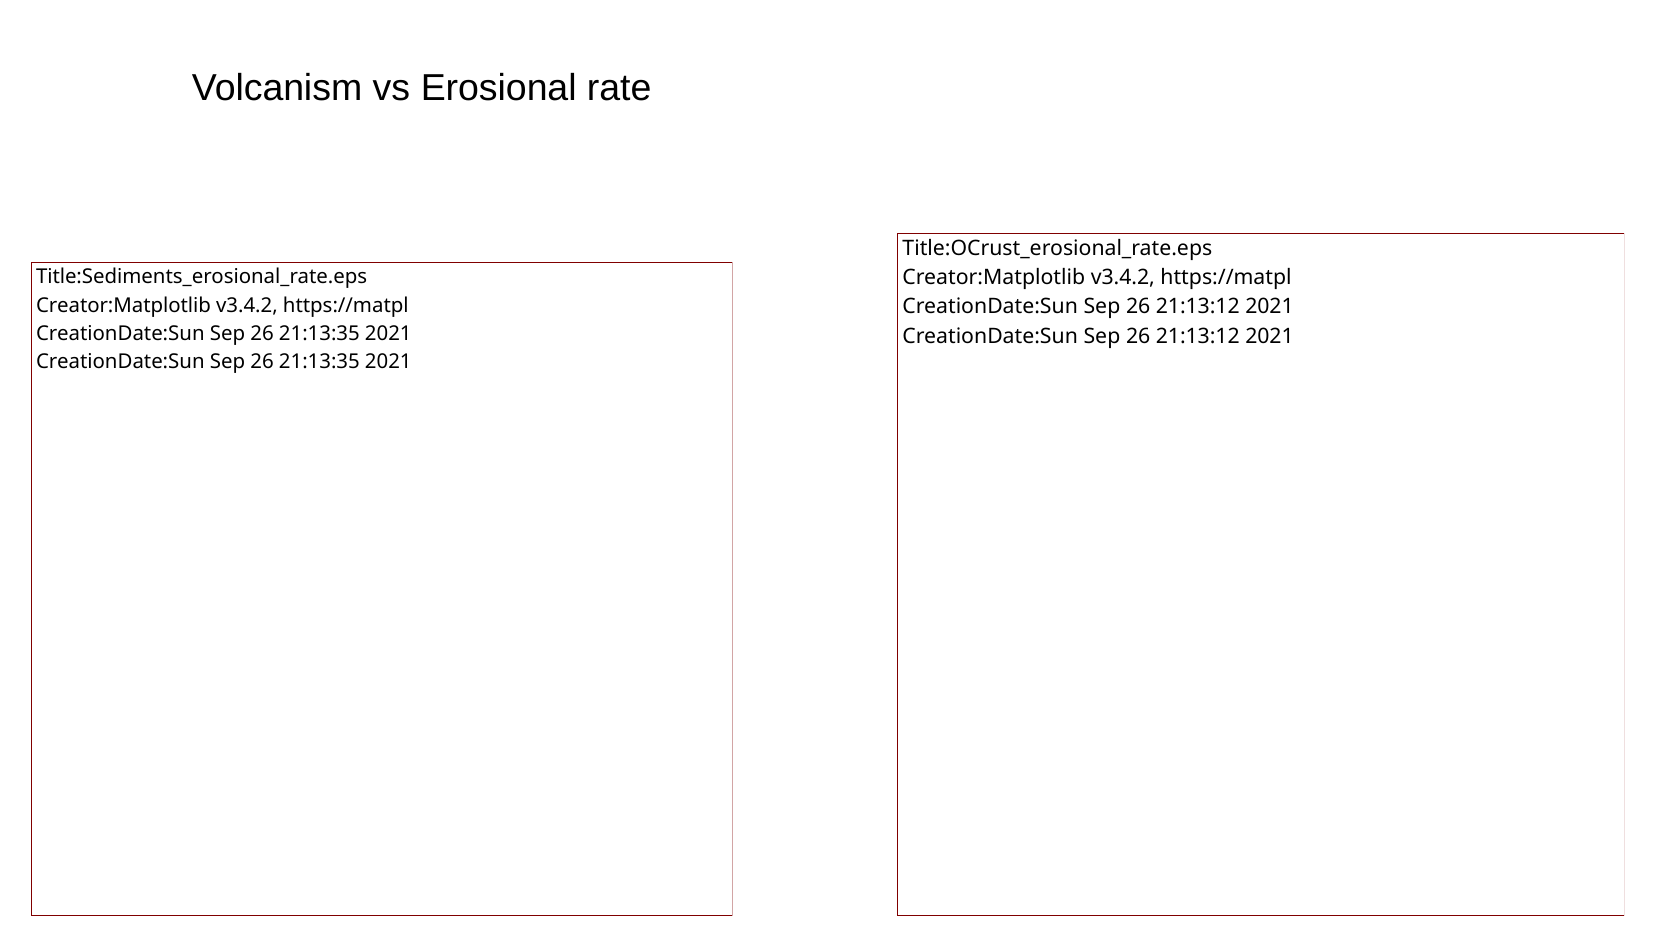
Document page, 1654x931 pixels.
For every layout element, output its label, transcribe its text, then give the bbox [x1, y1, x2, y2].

text_box Volcanism vs Erosional rate [177, 59, 1241, 116]
picture [895, 231, 1625, 916]
picture [29, 260, 733, 916]
